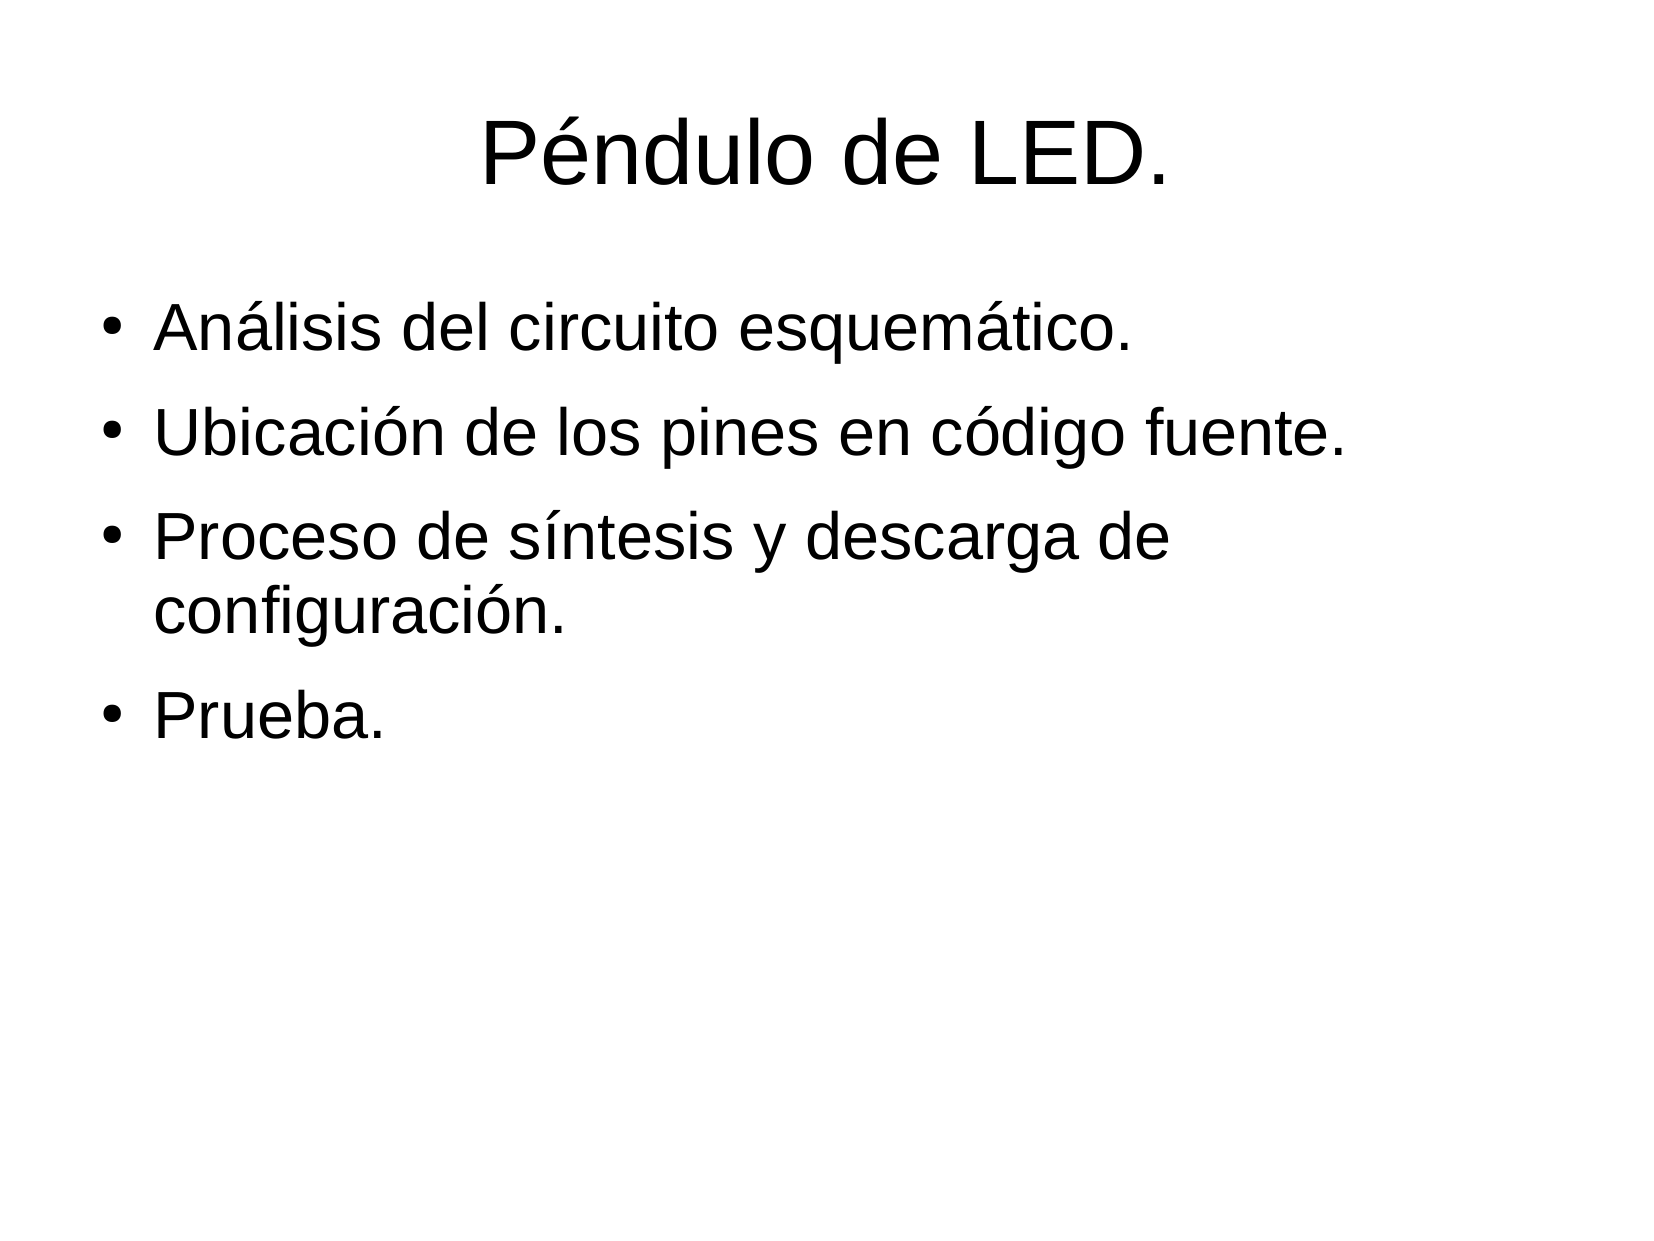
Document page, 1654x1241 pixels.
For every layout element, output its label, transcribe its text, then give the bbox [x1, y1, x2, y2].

list Análisis del circuito esquemático. Ubicación de los pines en código fuente. Proceso de síntesis y descarga de configuración. Prueba. [82, 290, 1571, 1010]
title Péndulo de LED. [82, 49, 1571, 257]
